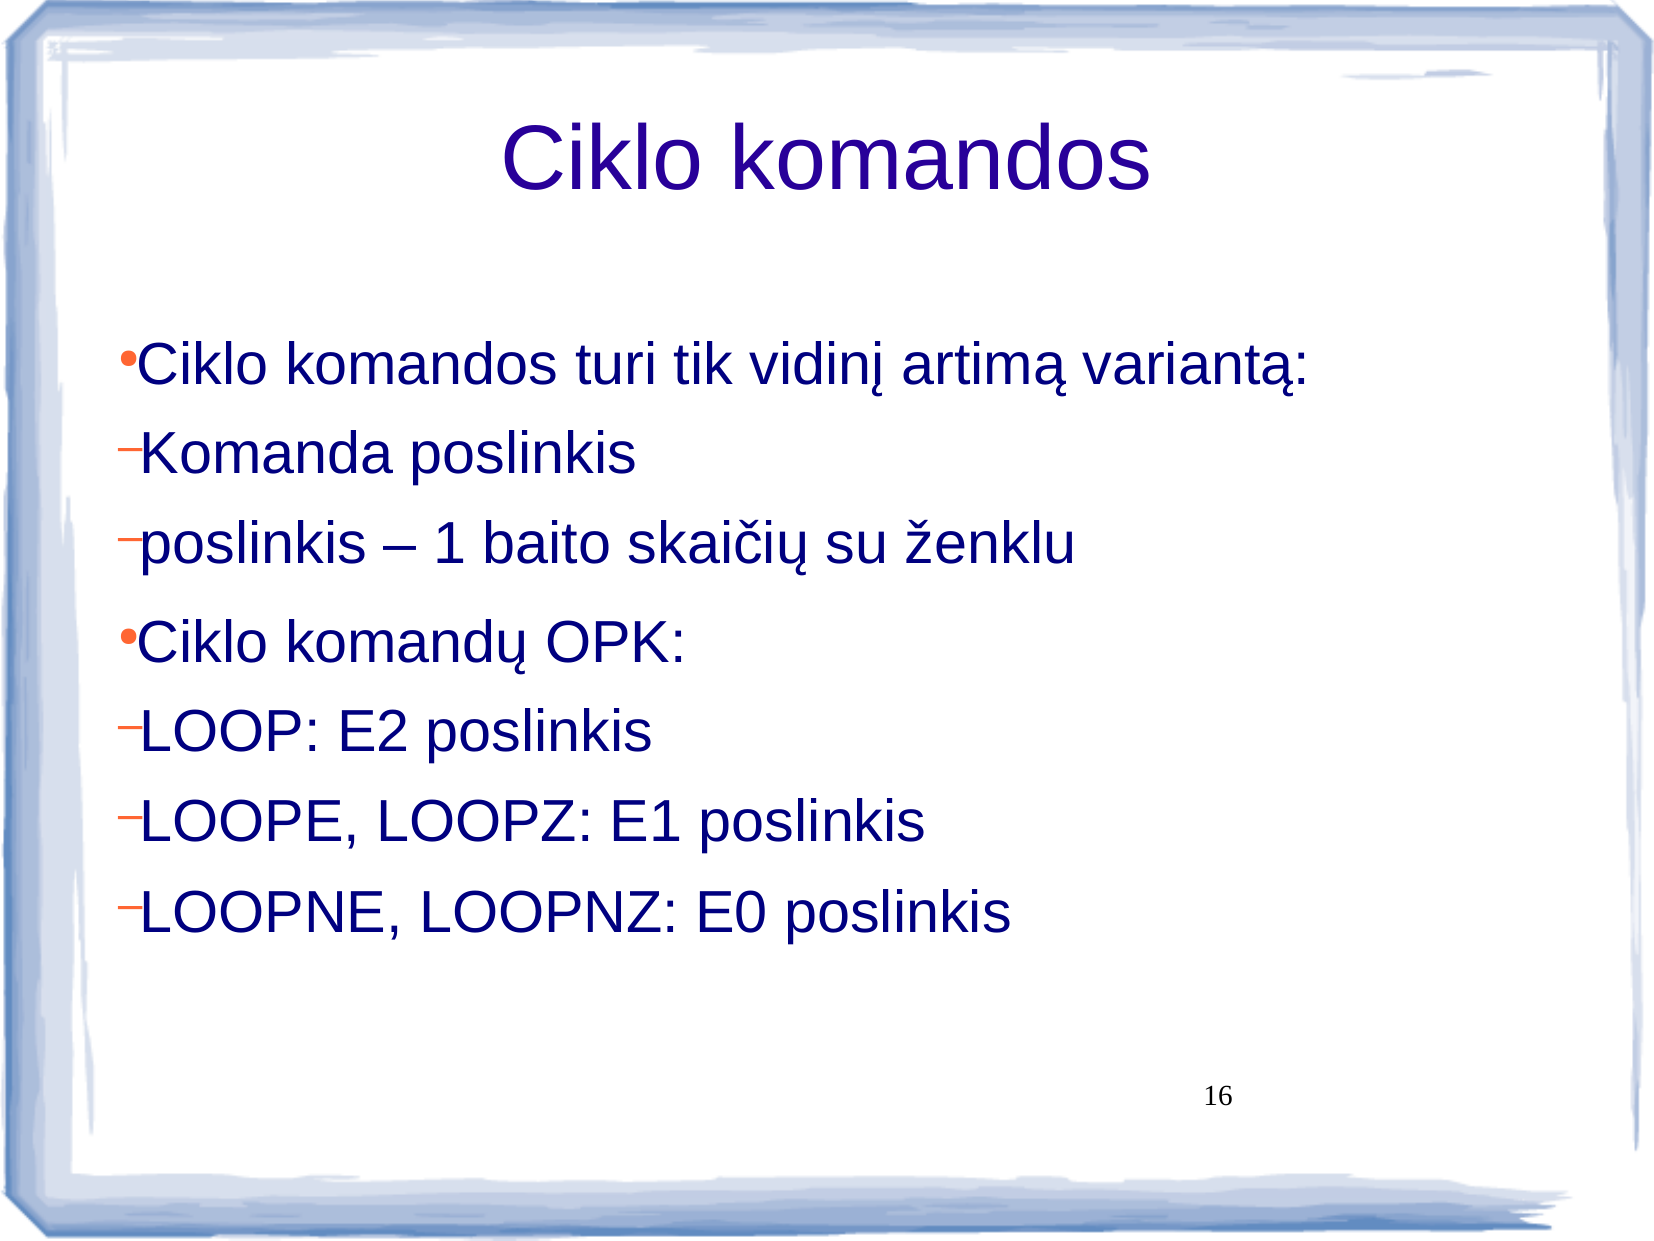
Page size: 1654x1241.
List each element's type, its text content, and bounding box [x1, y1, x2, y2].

title Ciklo komandos [82, 56, 1571, 250]
text_box [1203, 1076, 1589, 1163]
list Ciklo komandos turi tik vidinį artimą variantą: Komanda poslinkis poslinkis – 1 baito skaičių su ženklu Ciklo komandų OPK: LOOP: E2 poslinkis LOOPE, LOOPZ: E1 poslinkis LOOPNE, LOOPNZ: E0 poslinkis [118, 324, 1571, 952]
